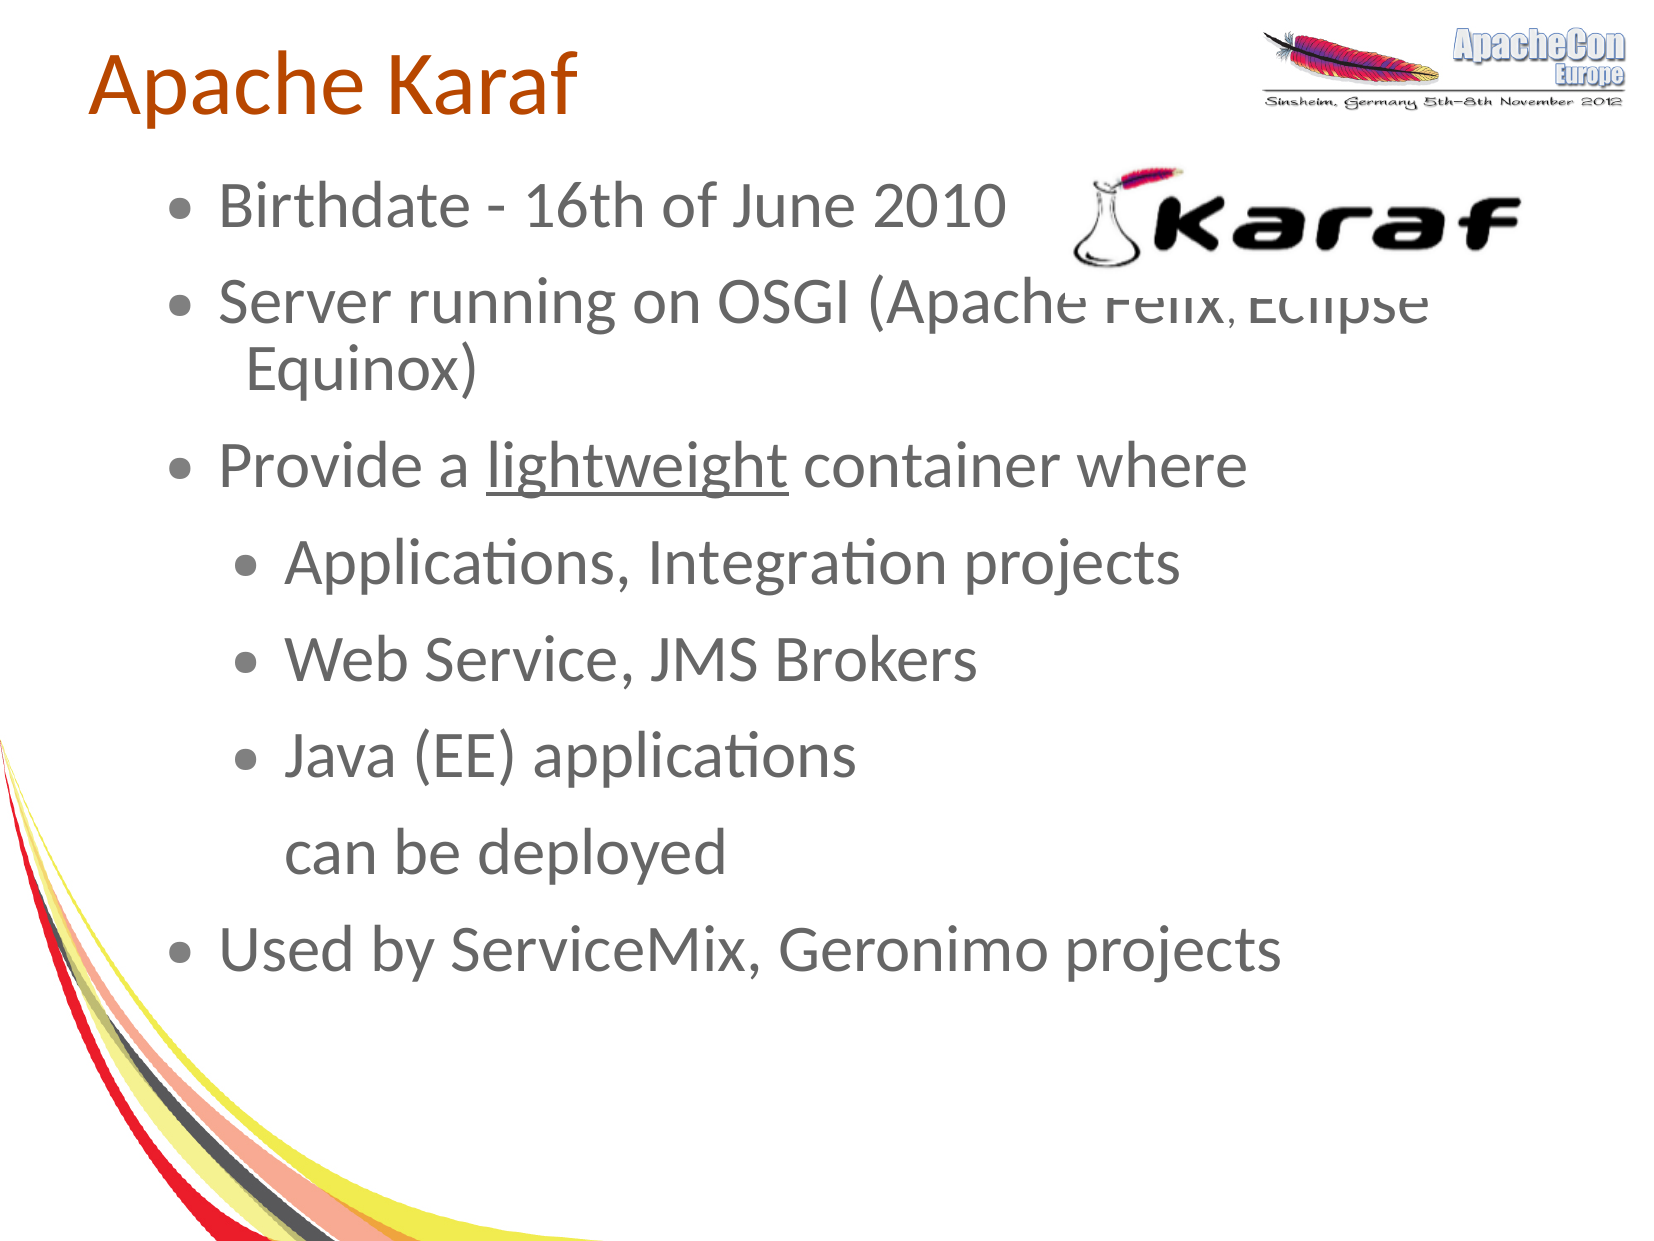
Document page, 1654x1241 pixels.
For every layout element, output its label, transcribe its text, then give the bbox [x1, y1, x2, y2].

title Apache Karaf [29, 35, 1388, 148]
list Birthdate - 16th of June 2010 Server running on OSGI (Apache Felix, Eclipse Equinox) Provide a lightweight container where Applications, Integration projects Web Service, JMS Brokers Java (EE) applications can be deployed Used by ServiceMix, Geronimo projects [147, 177, 1506, 1121]
picture [0, 0, 1654, 1241]
